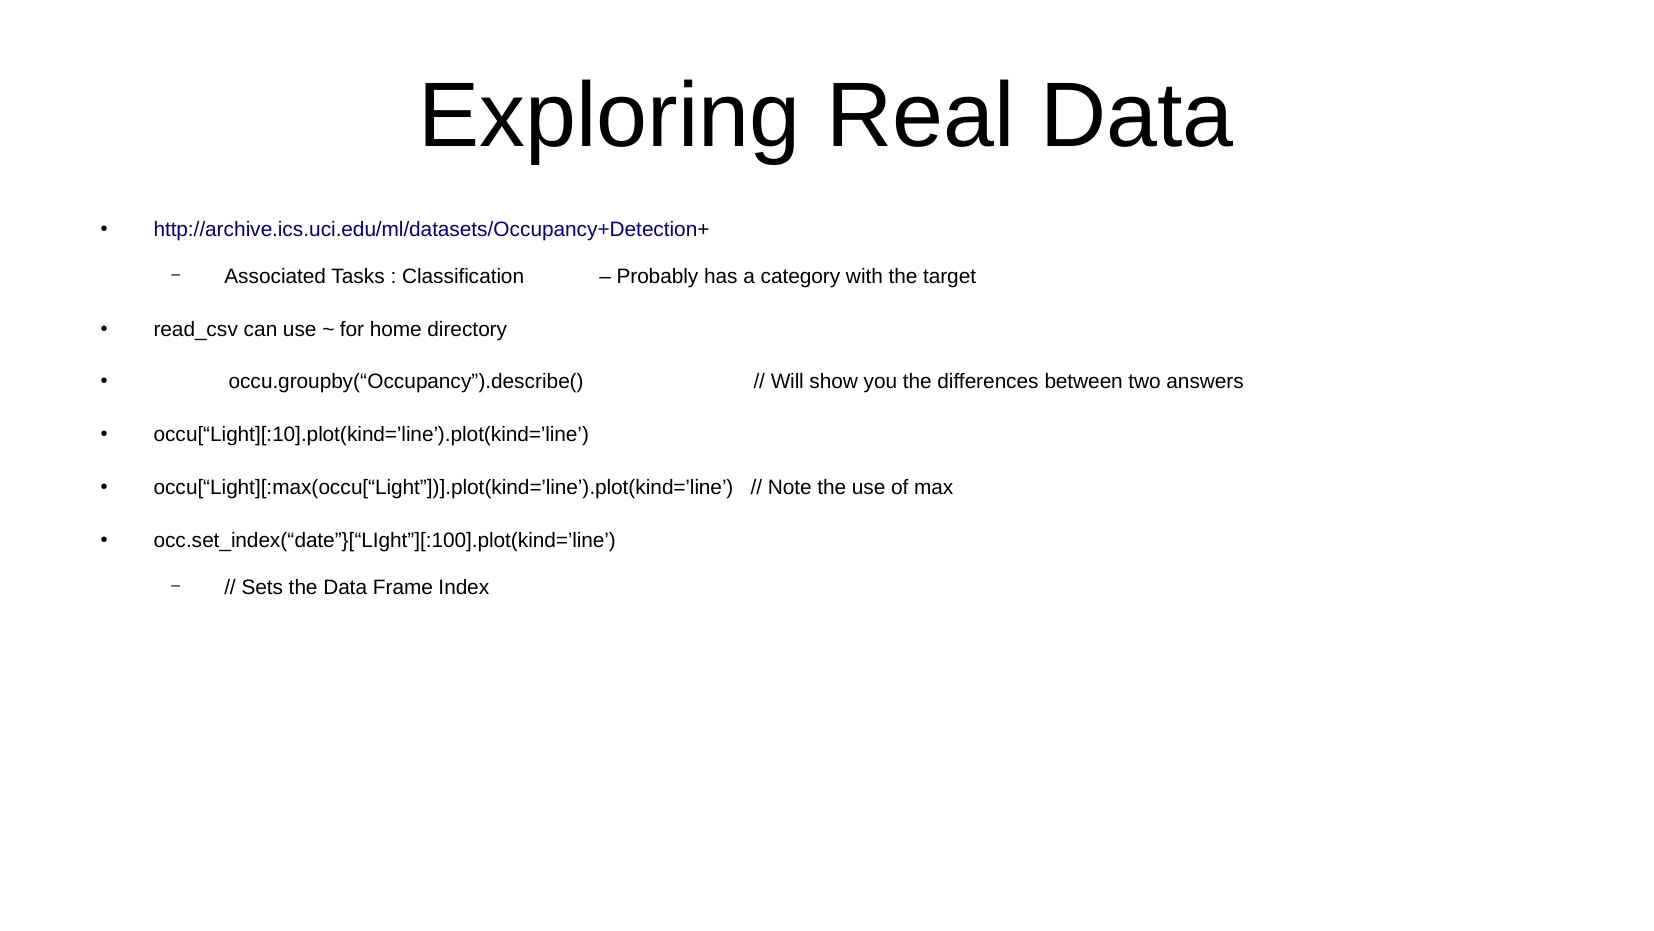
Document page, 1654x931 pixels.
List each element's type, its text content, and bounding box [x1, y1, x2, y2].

title Exploring Real Data [82, 37, 1571, 193]
list http://archive.ics.uci.edu/ml/datasets/Occupancy+Detection+ Associated Tasks : Classification – Probably has a category with the target read_csv can use ~ for home directory occu.groupby(“Occupancy”).describe() // Will show you the differences between two answers occu[“Light][:10].plot(kind=’line’).plot(kind=’line’) occu[“Light][:max(occu[“Light”])].plot(kind=’line’).plot(kind=’line’) // Note the use of max occ.set_index(“date”}[“LIght”][:100].plot(kind=’line’) // Sets the Data Frame Index [82, 217, 1621, 901]
